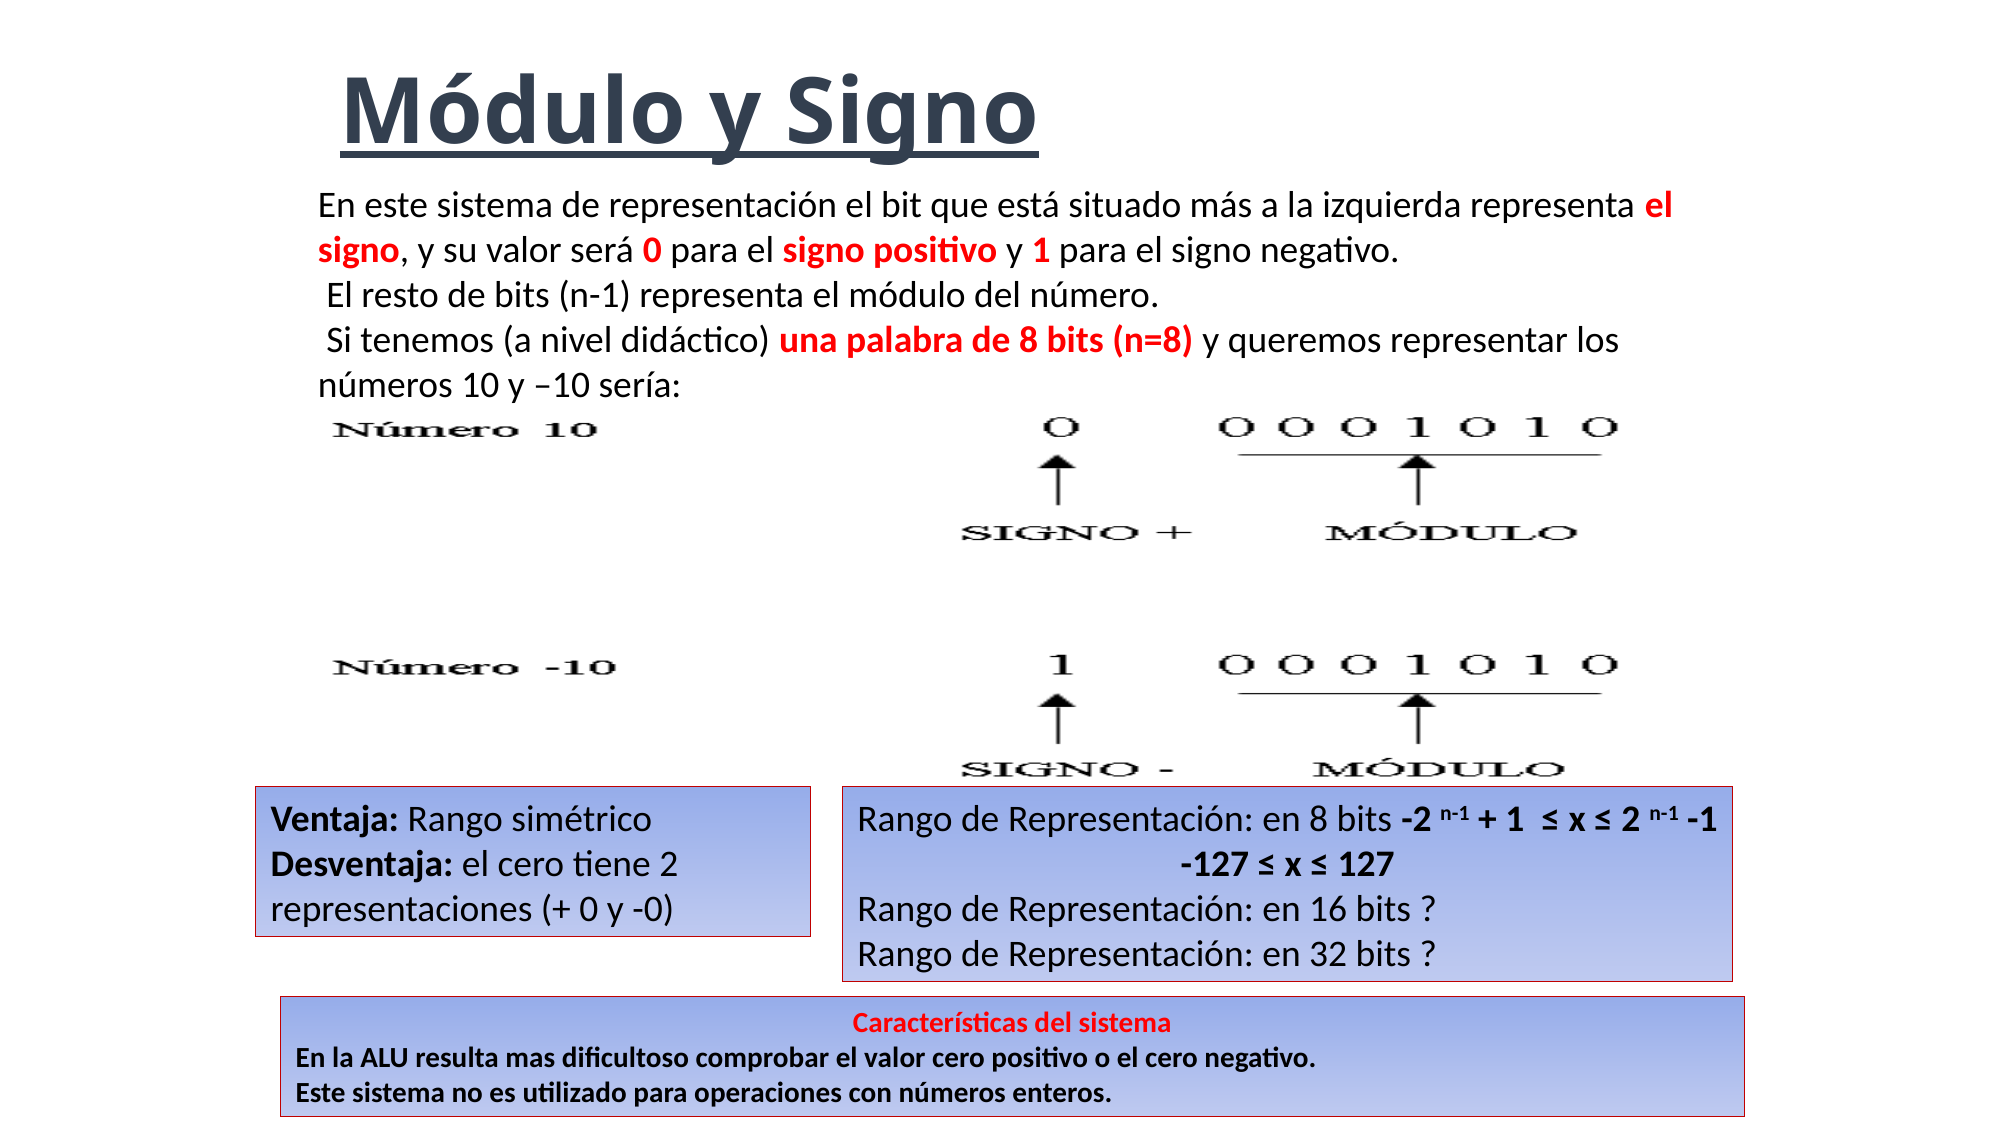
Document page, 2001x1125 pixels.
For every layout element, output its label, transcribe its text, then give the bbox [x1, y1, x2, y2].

picture [303, 408, 1662, 787]
text_box Características del sistema En la ALU resulta mas dificultoso comprobar el valor cero positivo o el cero negativo. Este sistema no es utilizado para operaciones con números enteros. [280, 996, 1745, 1117]
title Módulo y Signo [324, 20, 1675, 209]
text_box En este sistema de representación el bit que está situado más a la izquierda representa el signo, y su valor será 0 para el signo positivo y 1 para el signo negativo. El resto de bits (n-1) representa el módulo del número. Si tenemos (a nivel didáctico) una palabra de 8 bits (n=8) y queremos representar los números 10 y –10 sería: [303, 172, 1721, 413]
text_box Rango de Representación: en 8 bits -2 n-1 + 1 ≤ x ≤ 2 n-1 -1 -127 ≤ x ≤ 127 Rango de Representación: en 16 bits ? Rango de Representación: en 32 bits ? [842, 786, 1733, 982]
text_box Ventaja: Rango simétrico Desventaja: el cero tiene 2 representaciones (+ 0 y -0) [255, 786, 811, 937]
